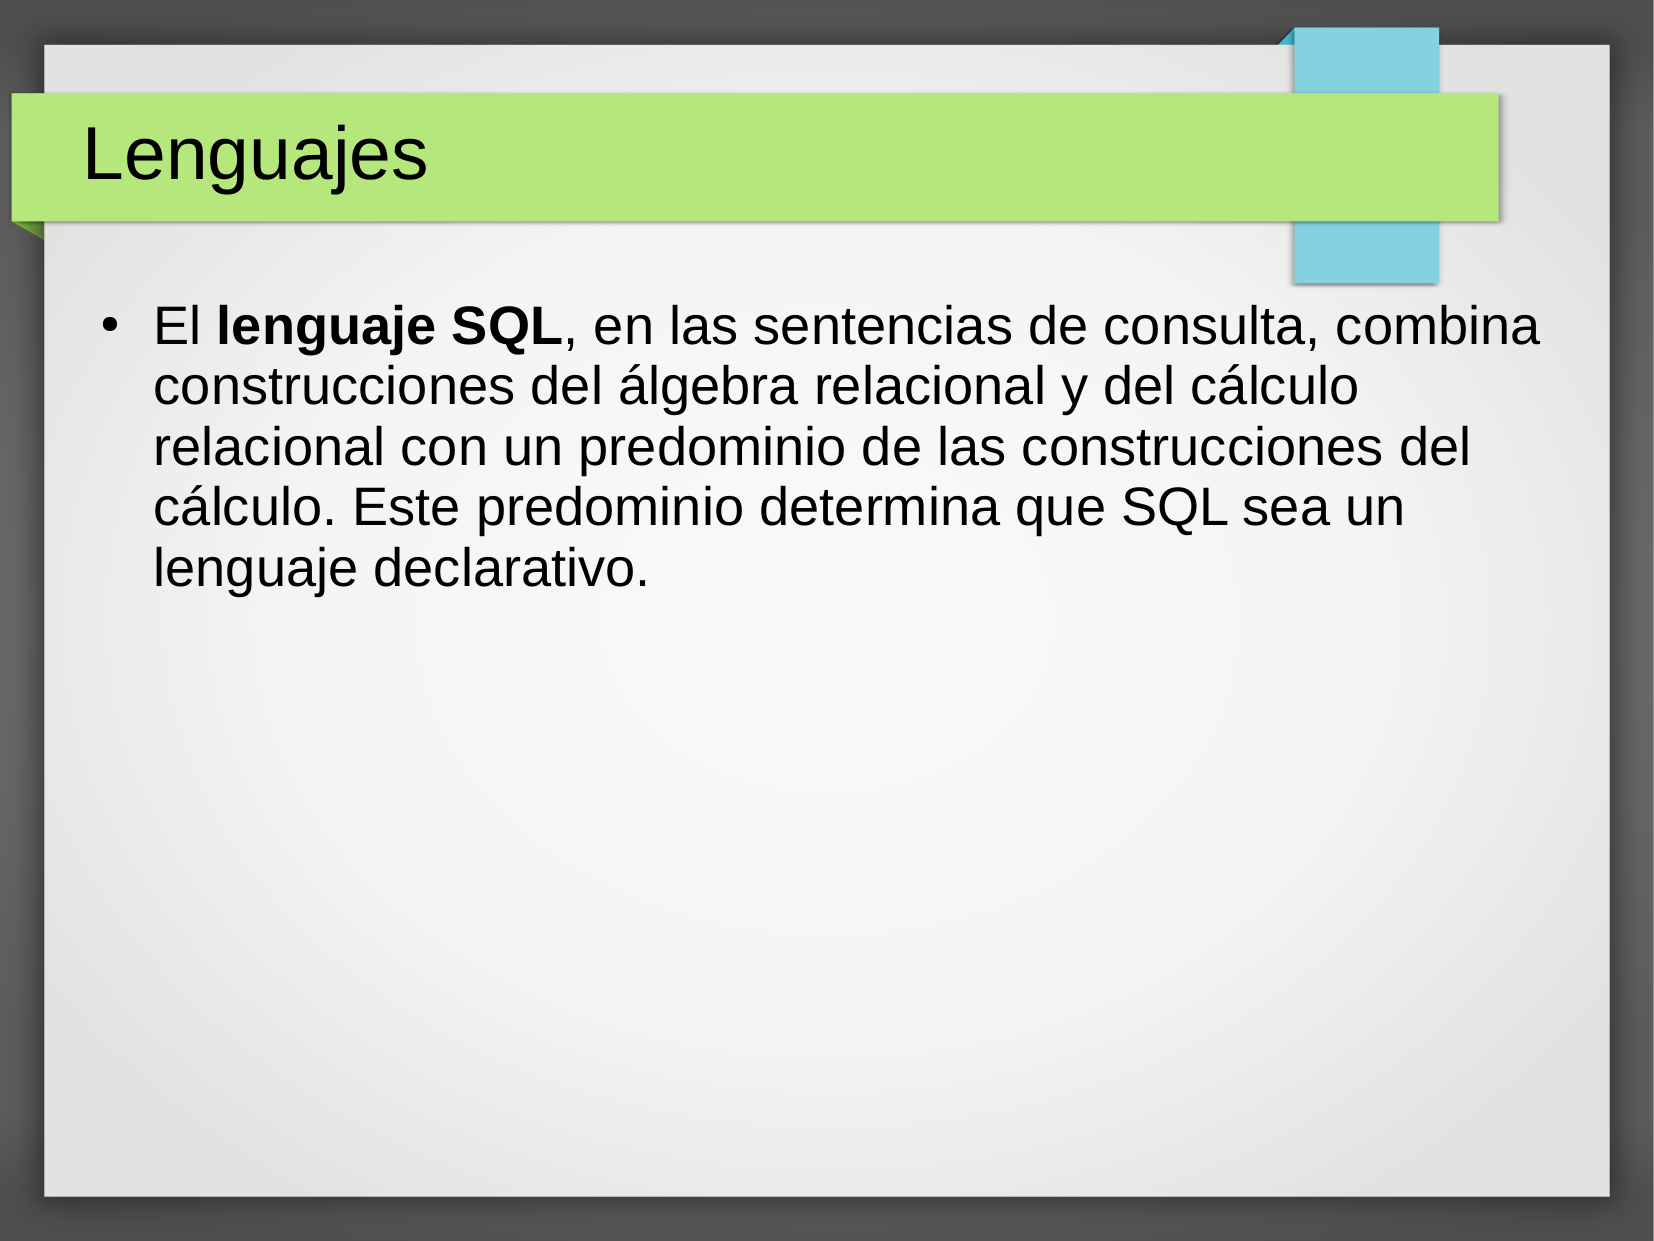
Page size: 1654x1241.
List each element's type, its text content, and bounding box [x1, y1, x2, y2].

picture [0, 0, 1654, 1241]
list El lenguaje SQL, en las sentencias de consulta, combina construcciones del álgebra relacional y del cálculo relacional con un predominio de las construcciones del cálculo. Este predominio determina que SQL sea un lenguaje declarativo. [82, 295, 1571, 1015]
title Lenguajes [82, 94, 1264, 213]
